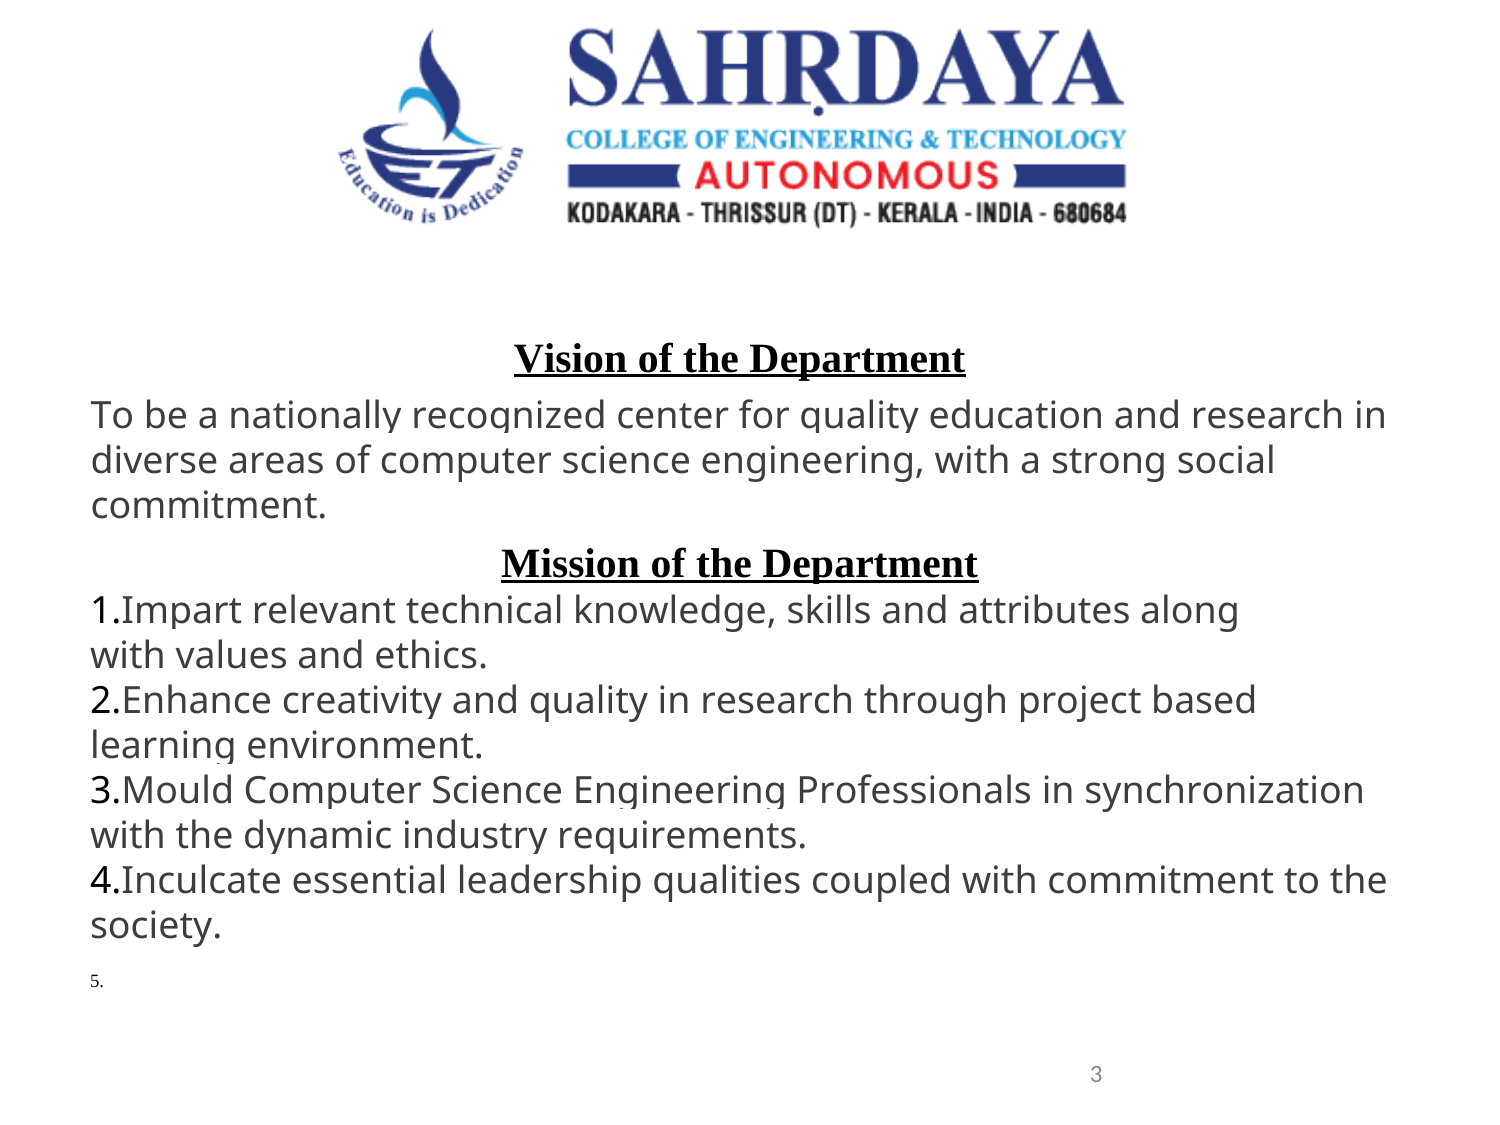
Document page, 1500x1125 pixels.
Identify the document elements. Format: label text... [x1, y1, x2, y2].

text_box [1074, 1042, 1426, 1103]
text_box Vision of the Department To be a nationally recognized center for quality education and research in diverse areas of computer science engineering, with a strong social commitment. Mission of the Department Impart relevant technical knowledge, skills and attributes along with values and ethics. Enhance creativity and quality in research through project based learning environment. Mould Computer Science Engineering Professionals in synchronization with the dynamic industry requirements. Inculcate essential leadership qualities coupled with commitment to the society. [75, 262, 1426, 1005]
picture [284, 0, 1177, 265]
